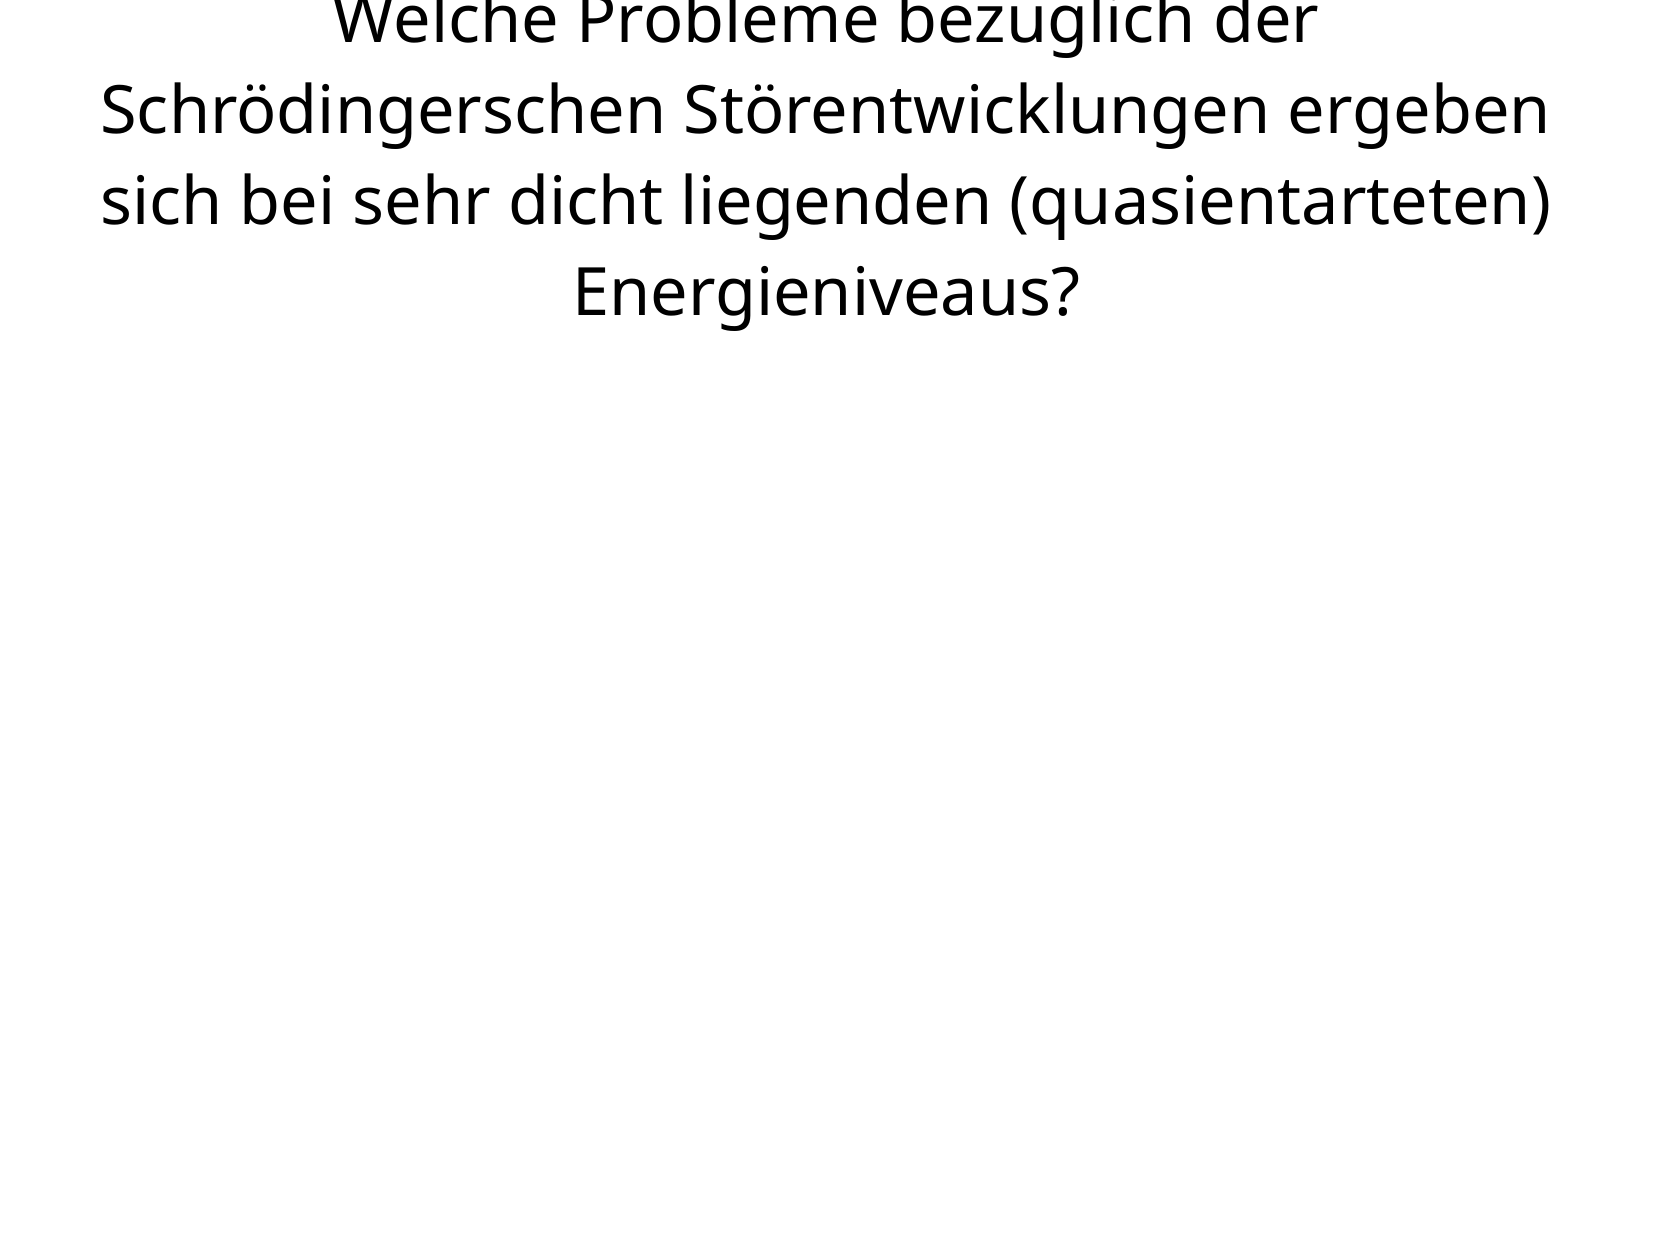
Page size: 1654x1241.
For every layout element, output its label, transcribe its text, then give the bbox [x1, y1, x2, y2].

title Welche Probleme bezüglich der Schrödingerschen Störentwicklungen ergeben sich bei sehr dicht liegenden (quasientarteten) Energieniveaus? [82, 20, 1571, 286]
